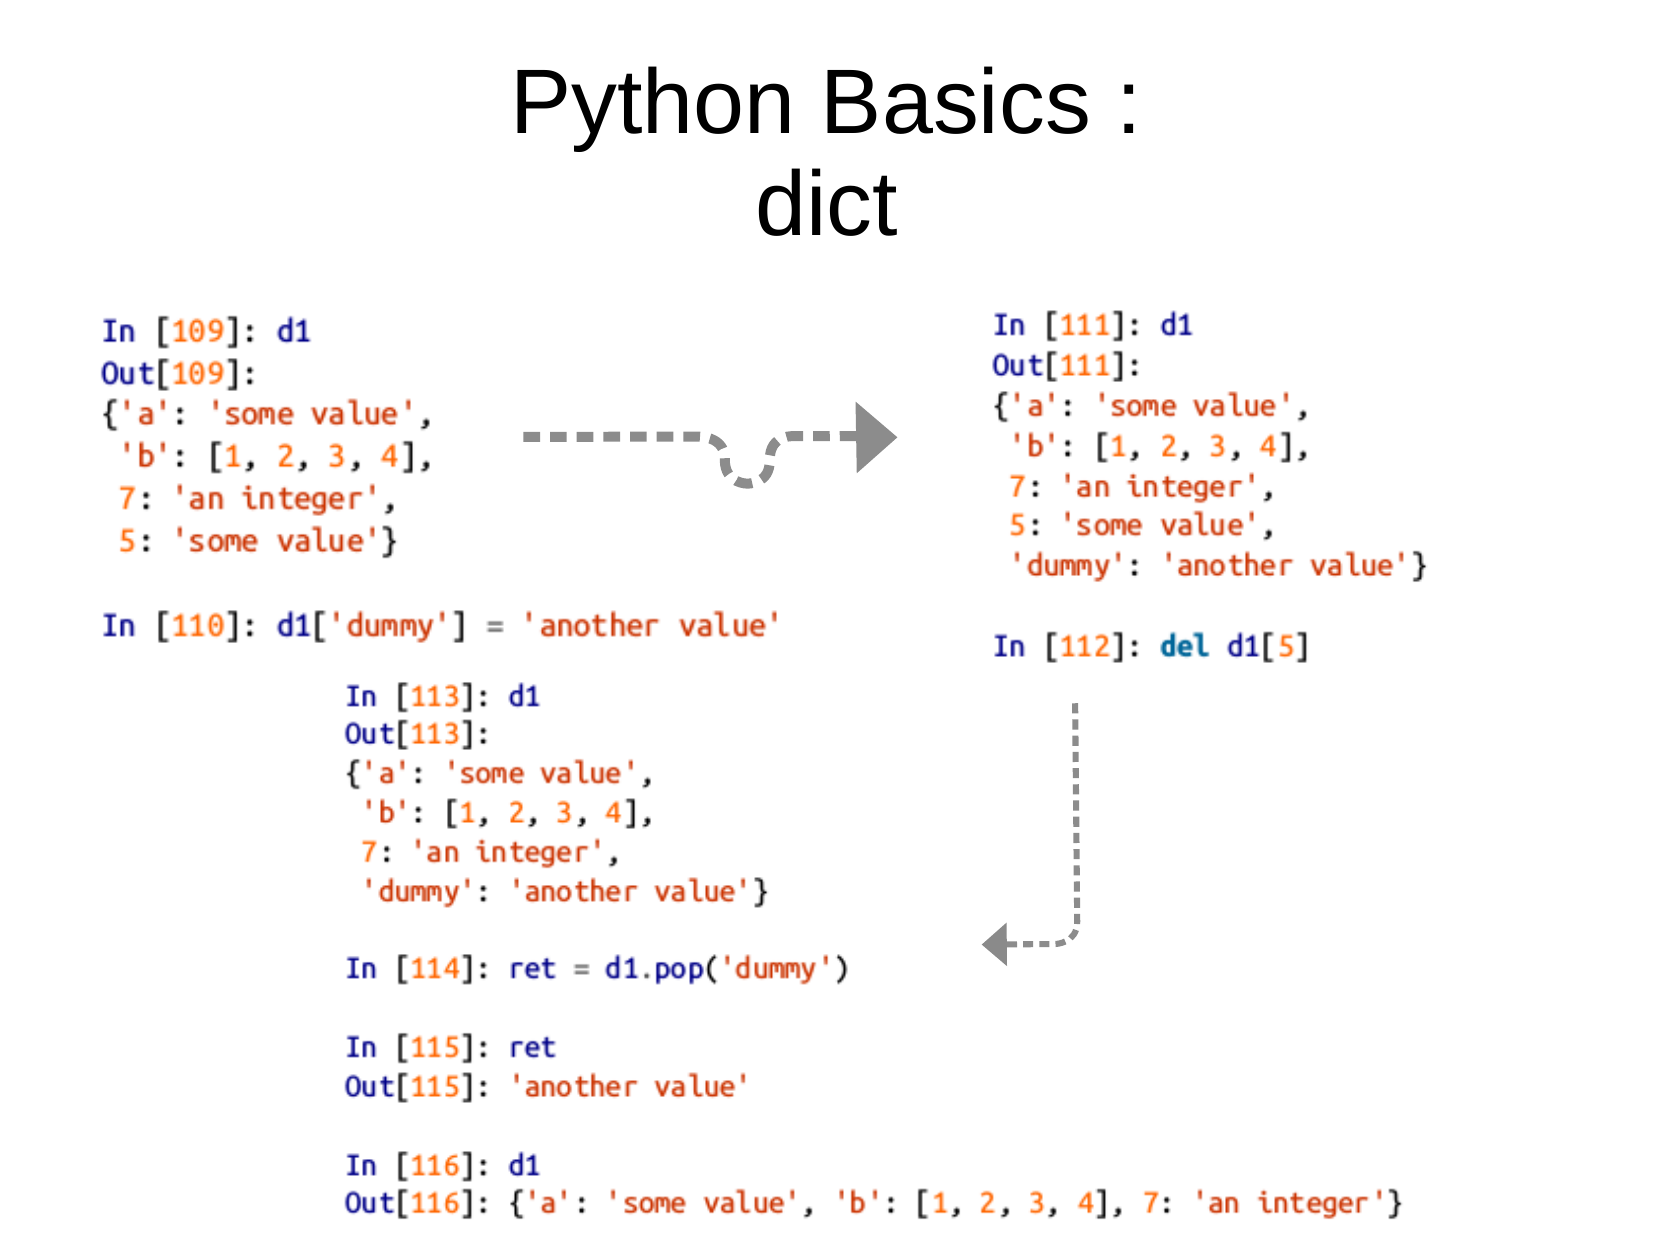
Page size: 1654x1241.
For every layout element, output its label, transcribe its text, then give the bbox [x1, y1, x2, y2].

picture [85, 302, 1419, 1227]
title Python Basics : dict [82, 49, 1571, 257]
picture [977, 287, 1434, 675]
